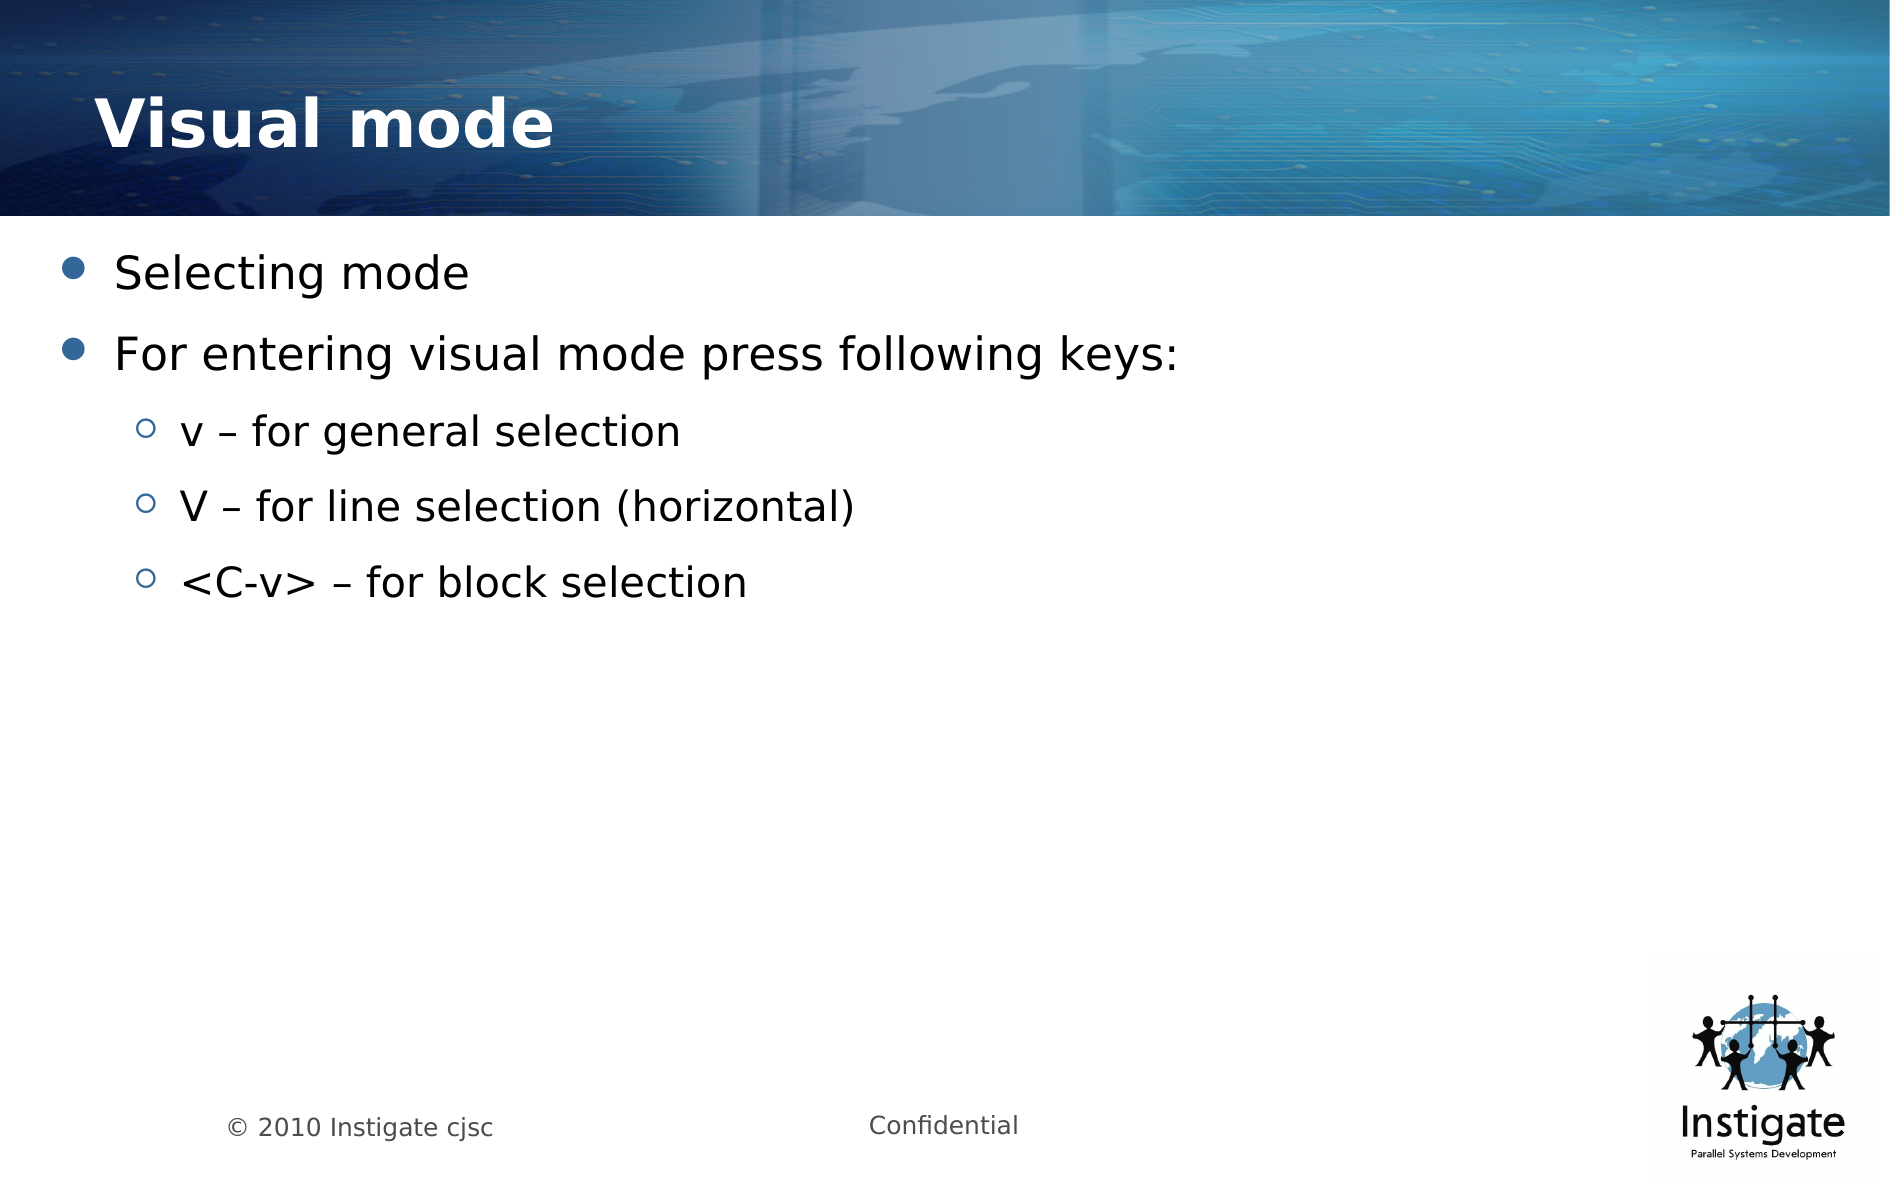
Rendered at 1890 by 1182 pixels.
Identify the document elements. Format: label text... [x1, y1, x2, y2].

picture [1650, 956, 1876, 1182]
picture [0, 0, 1890, 216]
list Selecting mode For entering visual mode press following keys: v – for general selection V – for line selection (horizontal) <C-v> – for block selection [59, 236, 1831, 1001]
title Visual mode [94, 54, 1793, 210]
